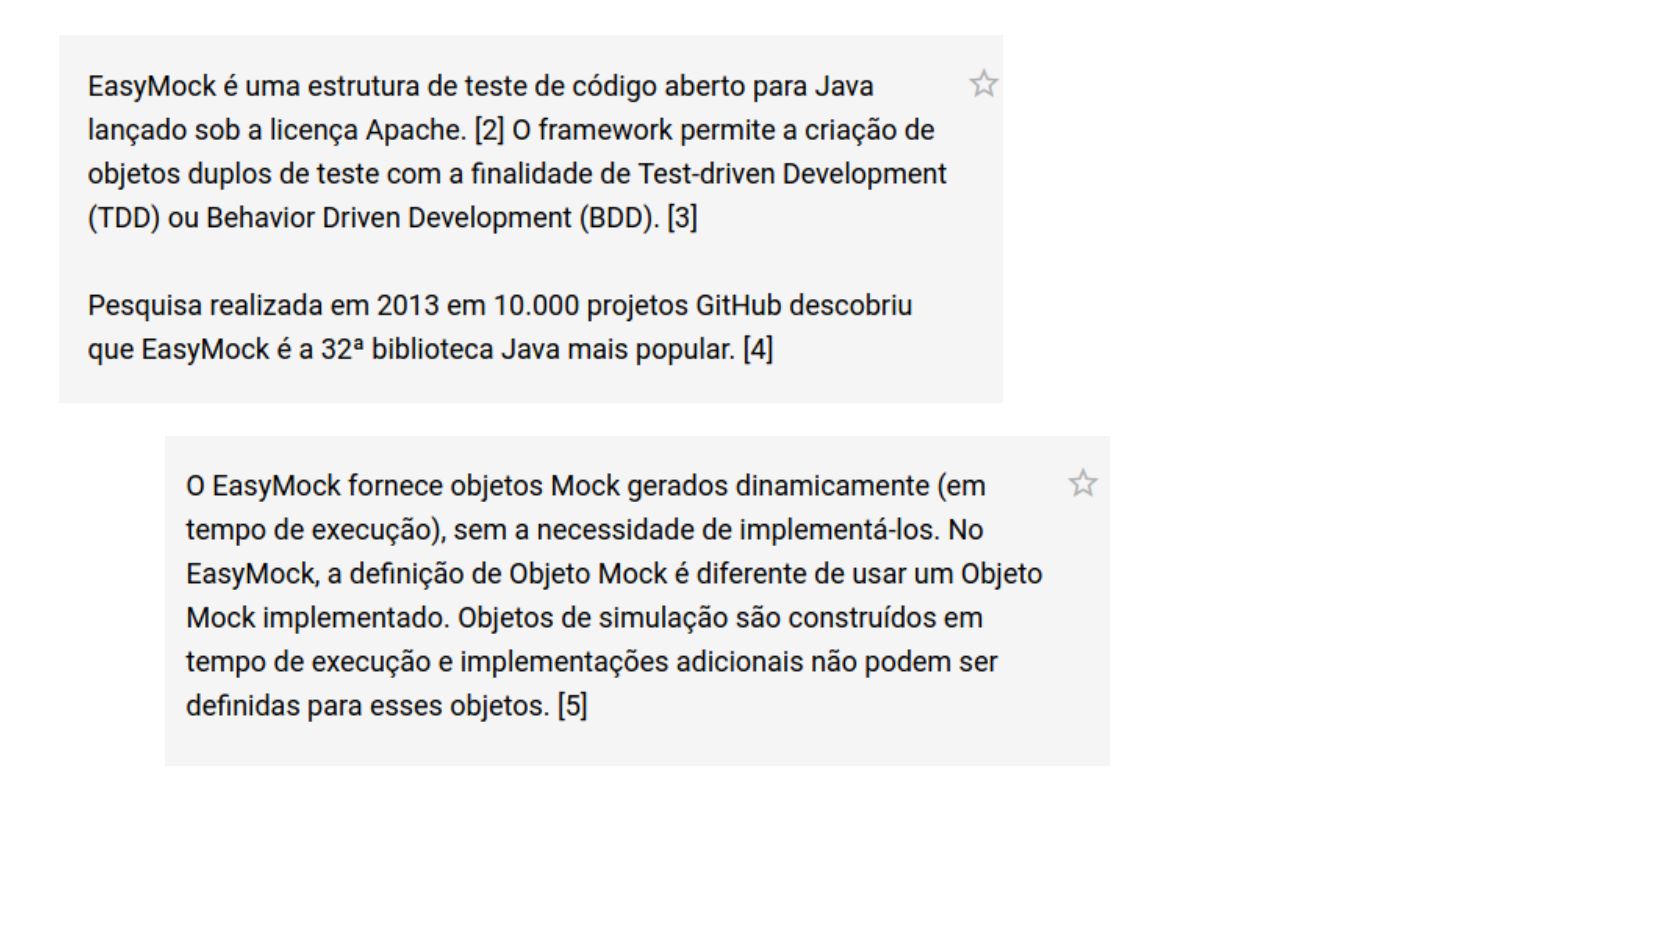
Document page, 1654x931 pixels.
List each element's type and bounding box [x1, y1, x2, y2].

picture [165, 436, 1110, 766]
picture [59, 35, 1003, 403]
